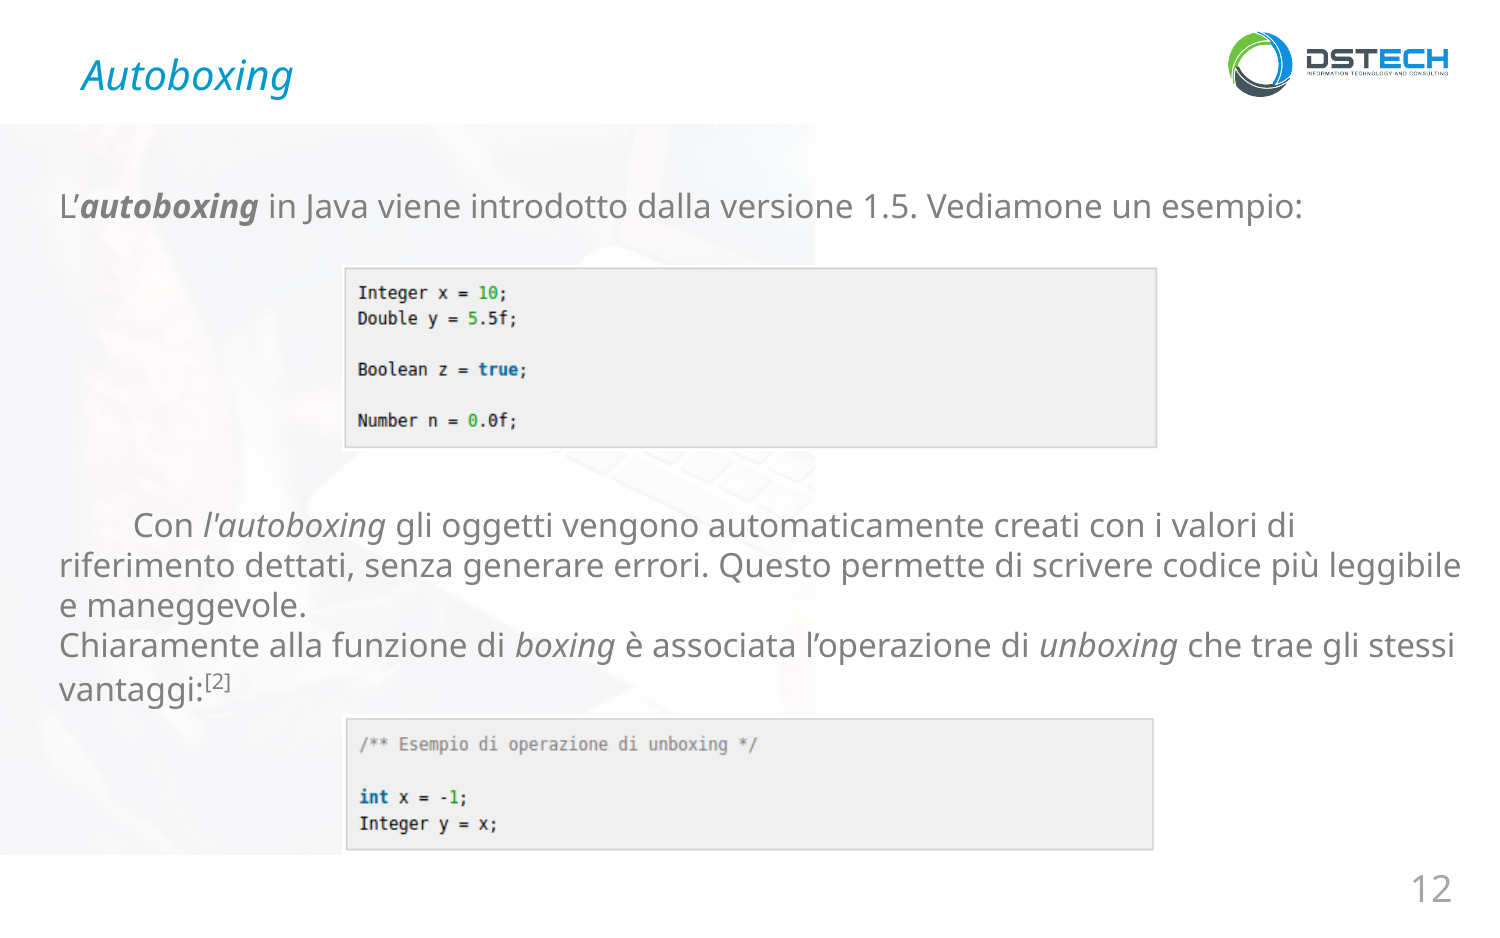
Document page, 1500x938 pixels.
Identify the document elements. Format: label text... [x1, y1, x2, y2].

text_box [815, 124, 1500, 855]
picture [0, 124, 815, 855]
picture [342, 265, 1160, 451]
picture [342, 714, 1158, 855]
text_box Autoboxing [67, 41, 1229, 107]
picture [1228, 31, 1448, 97]
text_box L’autoboxing in Java viene introdotto dalla versione 1.5. Vediamone un esempio: Con l'autoboxing gli oggetti vengono automaticamente creati con i valori di riferimento dettati, senza generare errori. Questo permette di scrivere codice più leggibile e maneggevole. Chiaramente alla funzione di boxing è associata l’operazione di unboxing che trae gli stessi vantaggi:[2] [59, 145, 1465, 871]
text_box 12 [1358, 871, 1460, 910]
